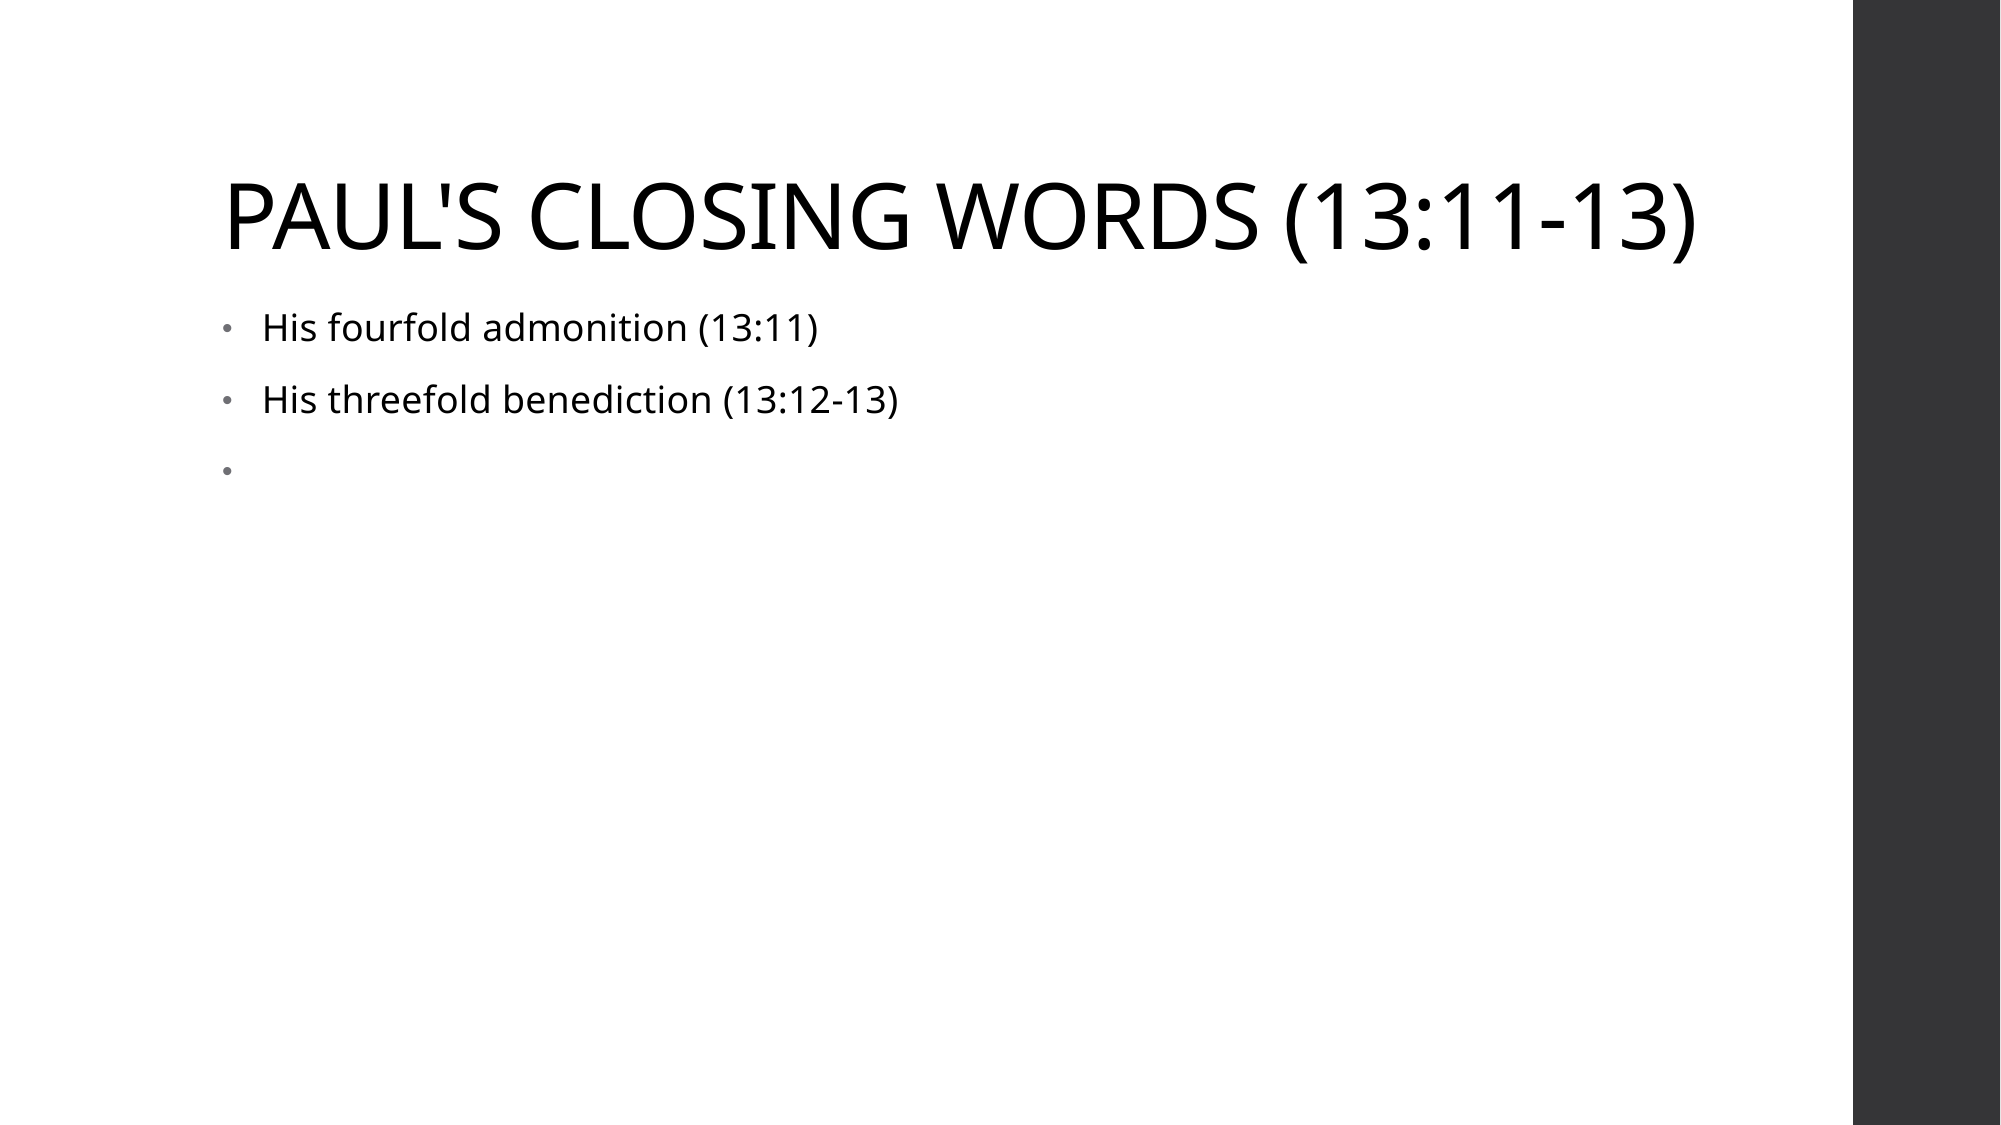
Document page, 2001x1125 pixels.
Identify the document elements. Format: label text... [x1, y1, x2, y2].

list His fourfold admonition (13:11) His threefold benediction (13:12-13) [206, 299, 1617, 1014]
title PAUL'S CLOSING WORDS (13:11-13) [206, 60, 1797, 278]
